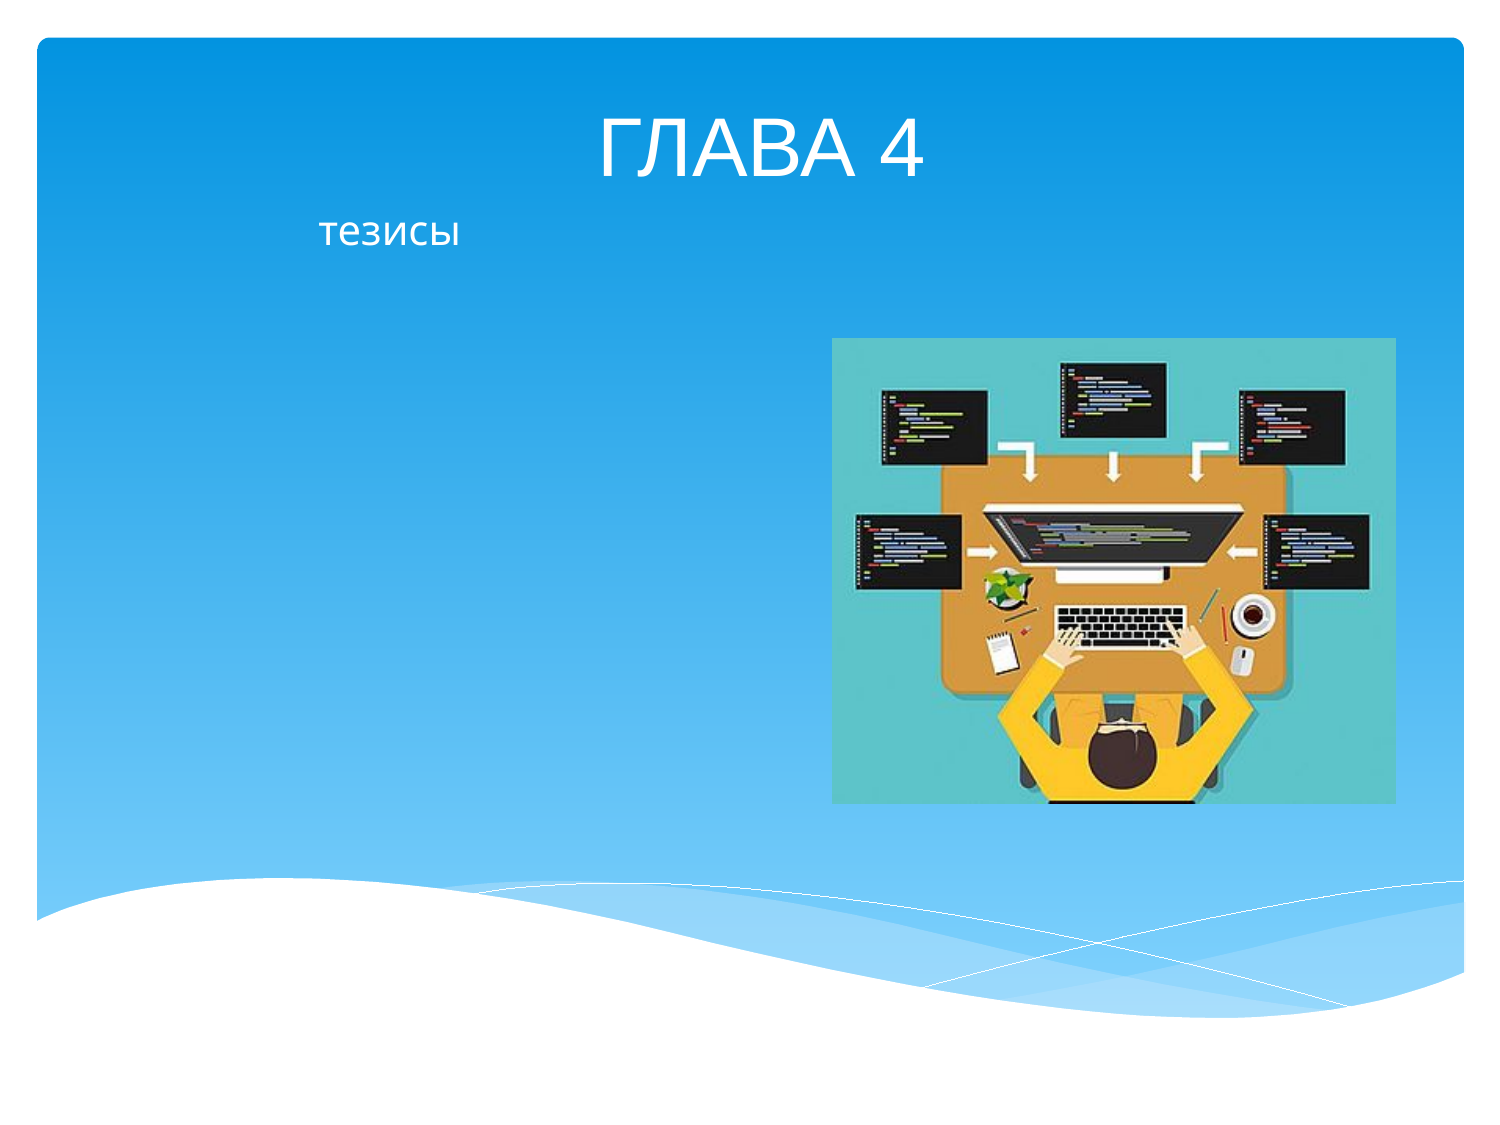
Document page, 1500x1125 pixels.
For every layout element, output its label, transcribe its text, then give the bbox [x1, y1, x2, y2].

subtitle тезисы [53, 196, 727, 953]
title ГЛАВА 4 [123, 78, 1399, 202]
picture [832, 338, 1396, 804]
